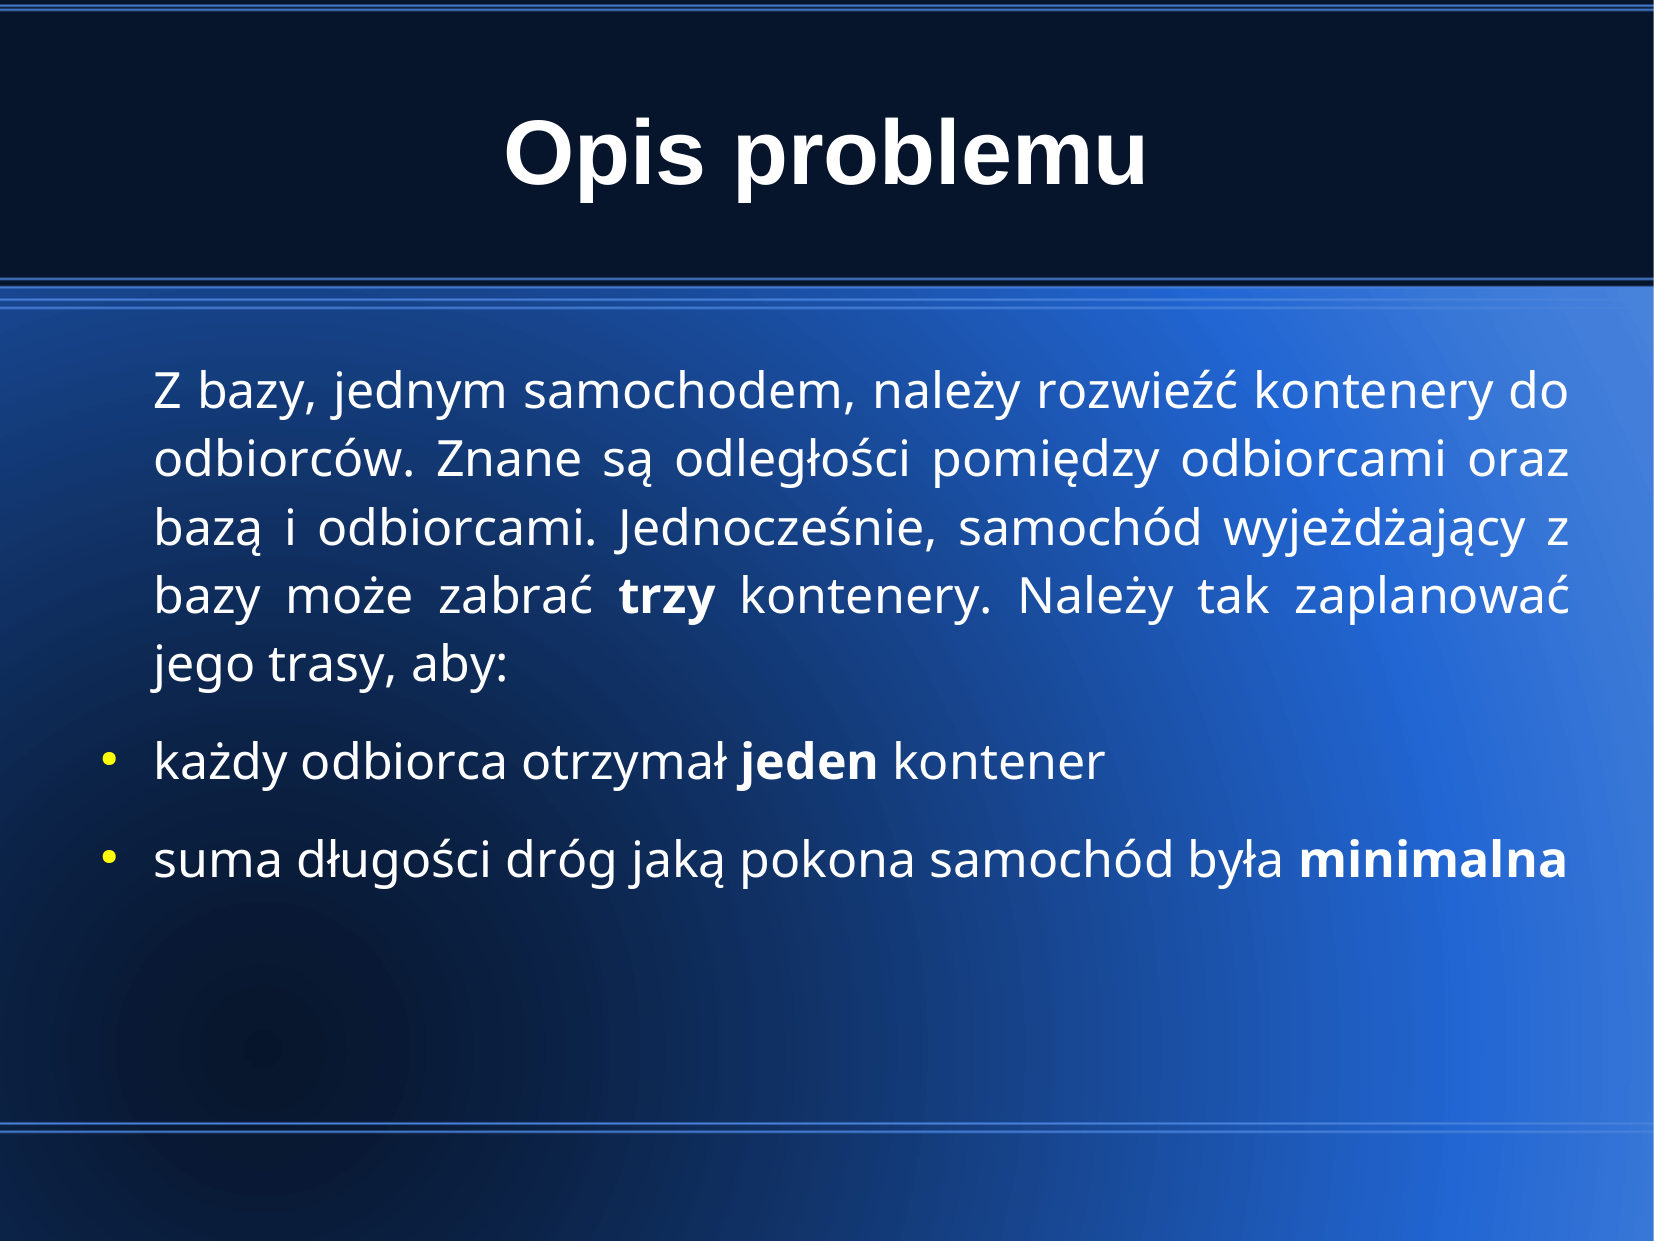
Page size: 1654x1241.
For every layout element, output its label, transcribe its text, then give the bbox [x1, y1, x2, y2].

list Z bazy, jednym samochodem, należy rozwieźć kontenery do odbiorców. Znane są odległości pomiędzy odbiorcami oraz bazą i odbiorcami. Jednocześnie, samochód wyjeżdżający z bazy może zabrać trzy kontenery. Należy tak zaplanować jego trasy, aby: każdy odbiorca otrzymał jeden kontener suma długości dróg jaką pokona samochód była minimalna [82, 355, 1571, 1075]
title Opis problemu [82, 49, 1571, 257]
picture [0, 0, 1654, 1241]
